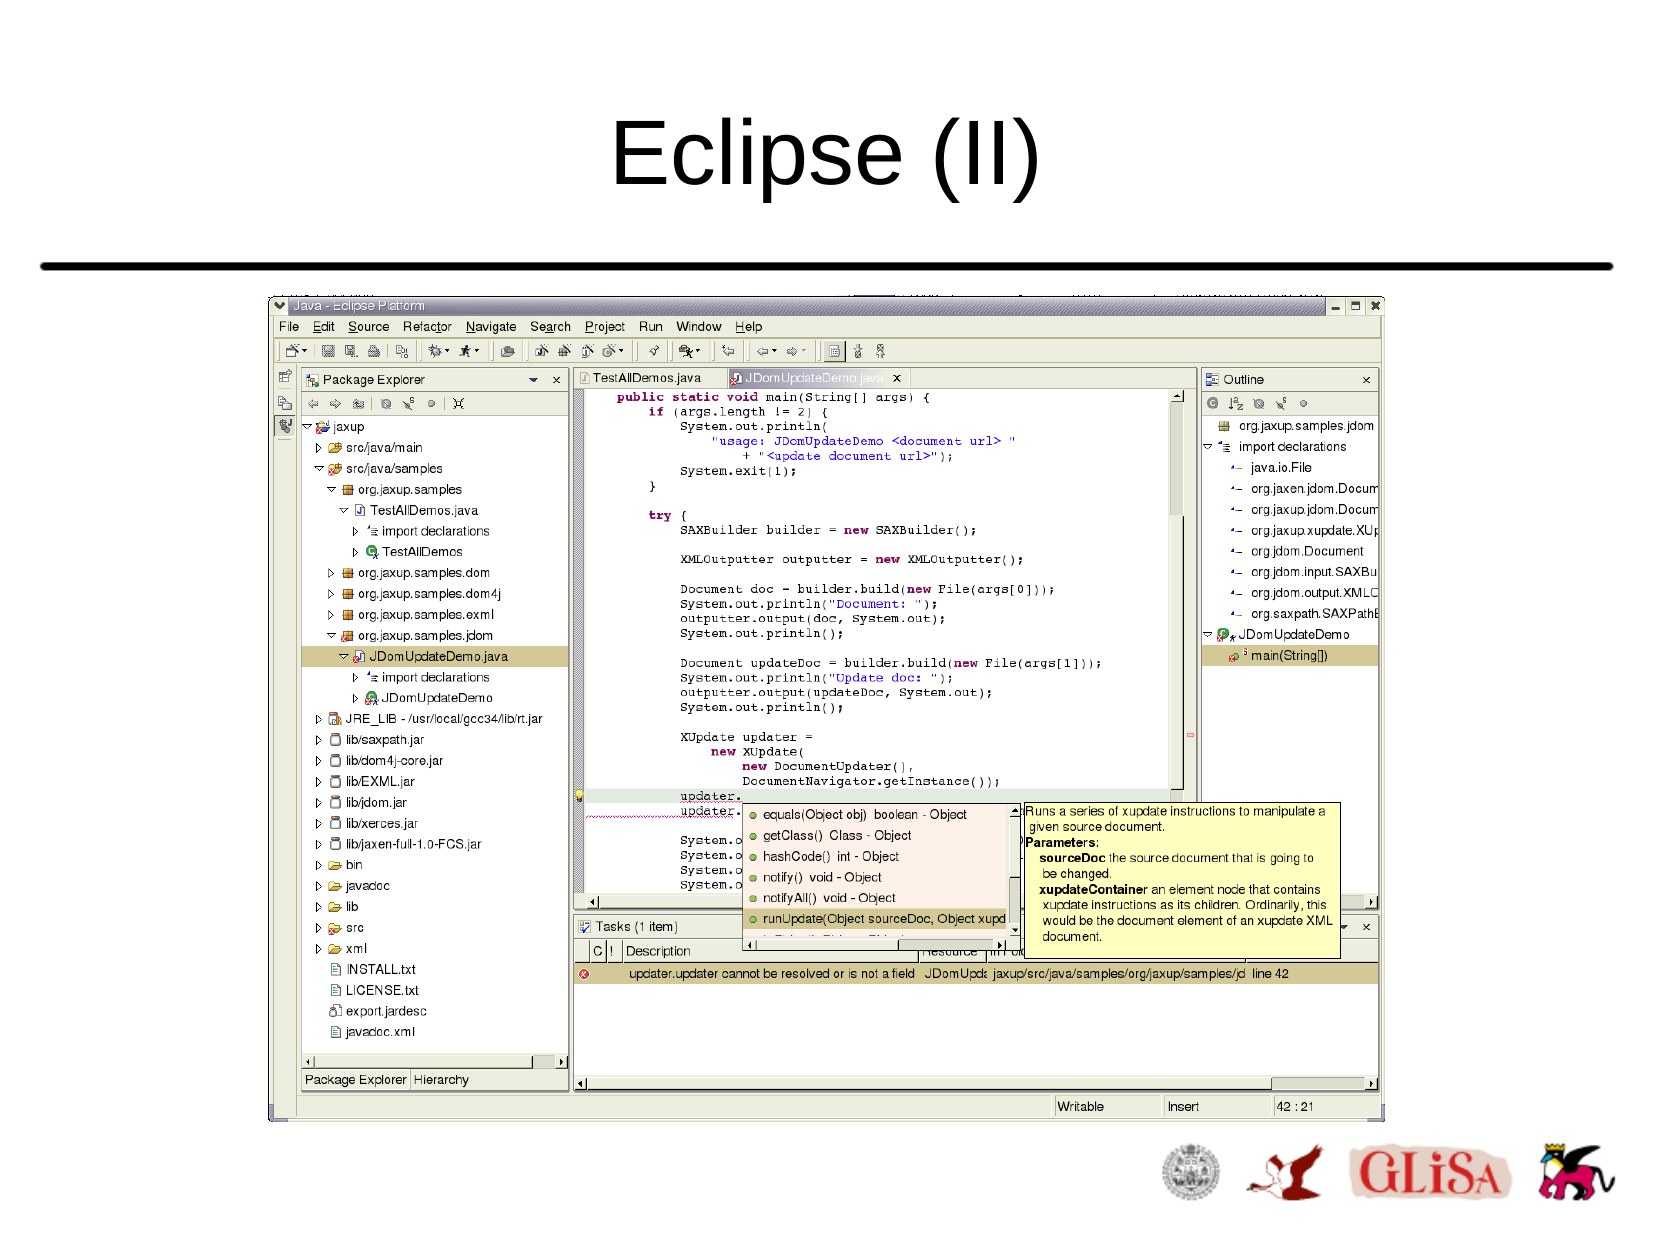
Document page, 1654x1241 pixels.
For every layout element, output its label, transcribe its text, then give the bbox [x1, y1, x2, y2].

picture [0, 0, 1654, 1241]
title Eclipse (II) [82, 49, 1571, 257]
